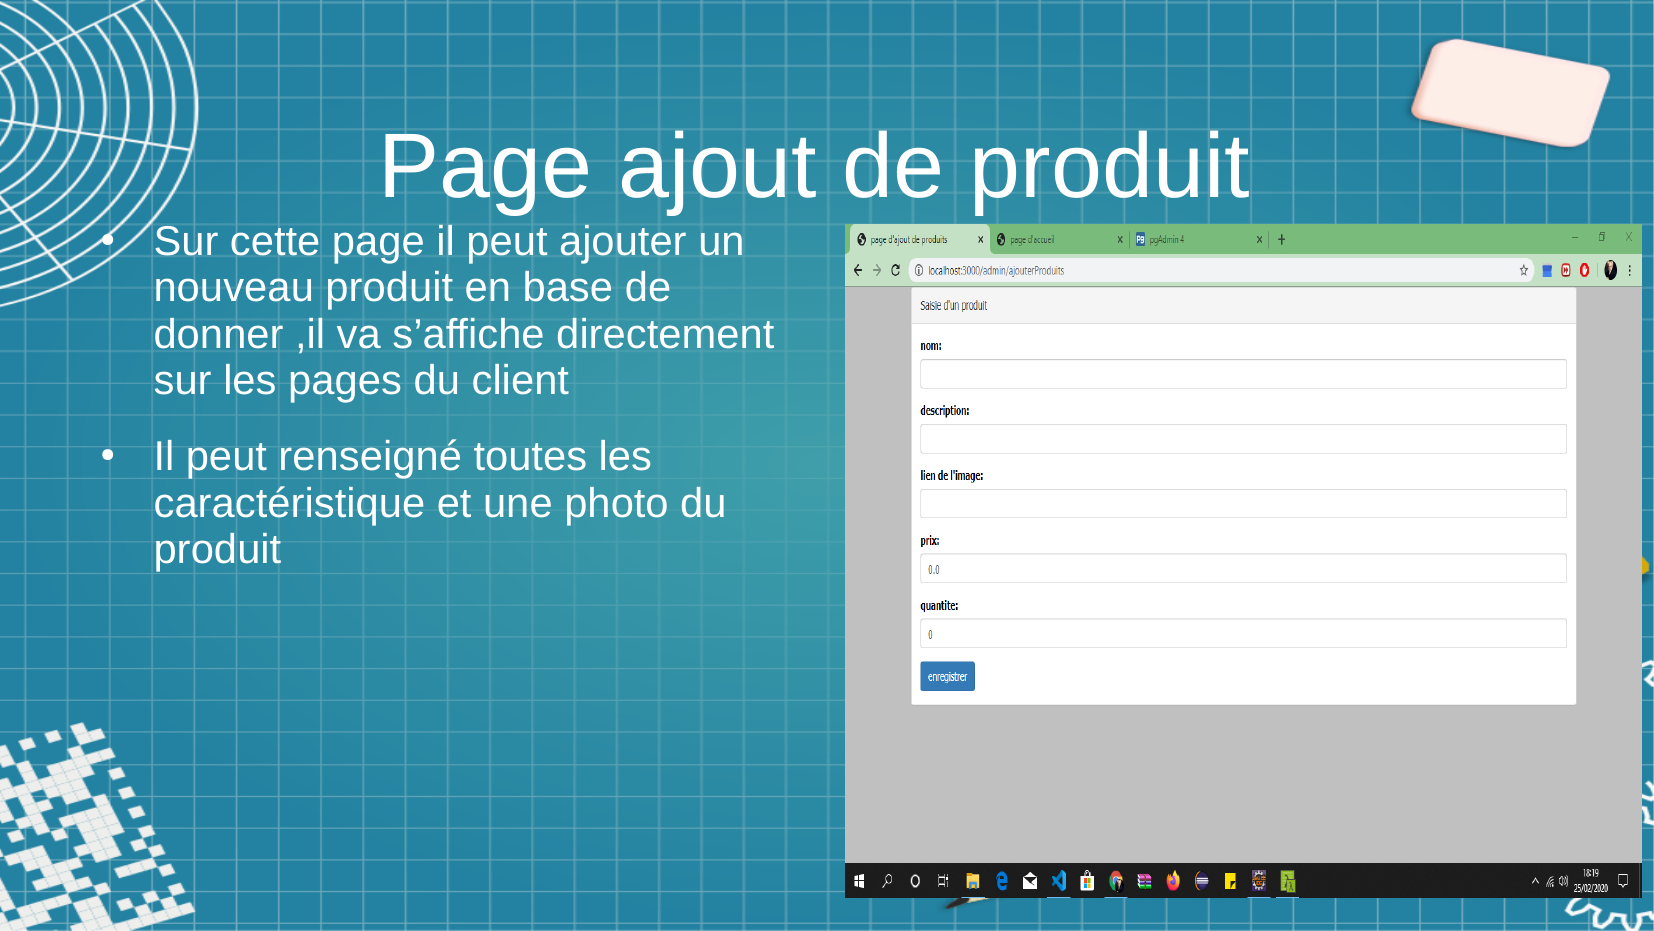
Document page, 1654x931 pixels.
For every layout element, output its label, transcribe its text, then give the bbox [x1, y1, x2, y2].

list Sur cette page il peut ajouter un nouveau produit en base de donner ,il va s’affiche directement sur les pages du client Il peut renseigné toutes les caractéristique et une photo du produit [82, 217, 809, 758]
picture [0, 0, 1654, 931]
title Page ajout de produit [70, 59, 1559, 272]
